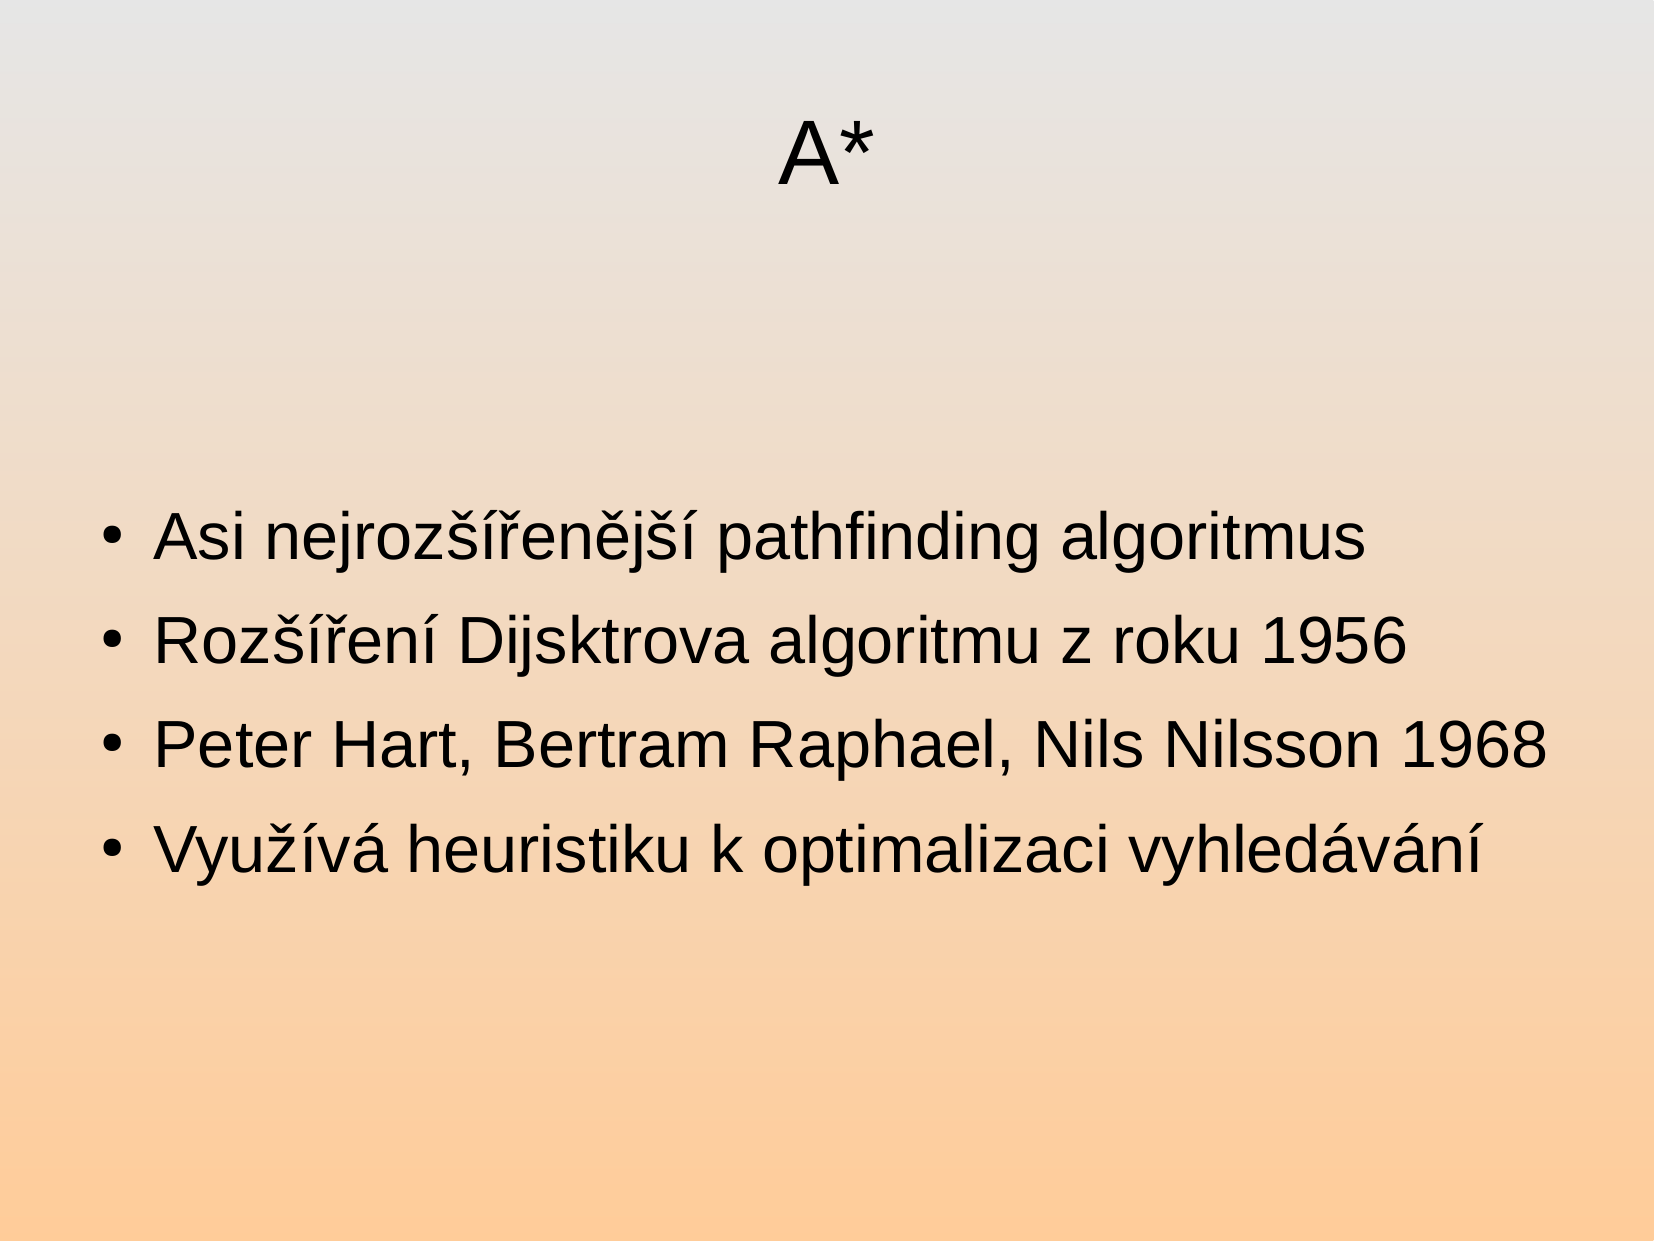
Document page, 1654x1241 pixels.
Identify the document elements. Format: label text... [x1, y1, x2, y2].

list Asi nejrozšířenější pathfinding algoritmus Rozšíření Dijsktrova algoritmu z roku 1956 Peter Hart, Bertram Raphael, Nils Nilsson 1968 Využívá heuristiku k optimalizaci vyhledávání [82, 290, 1571, 1094]
title A* [82, 56, 1571, 250]
